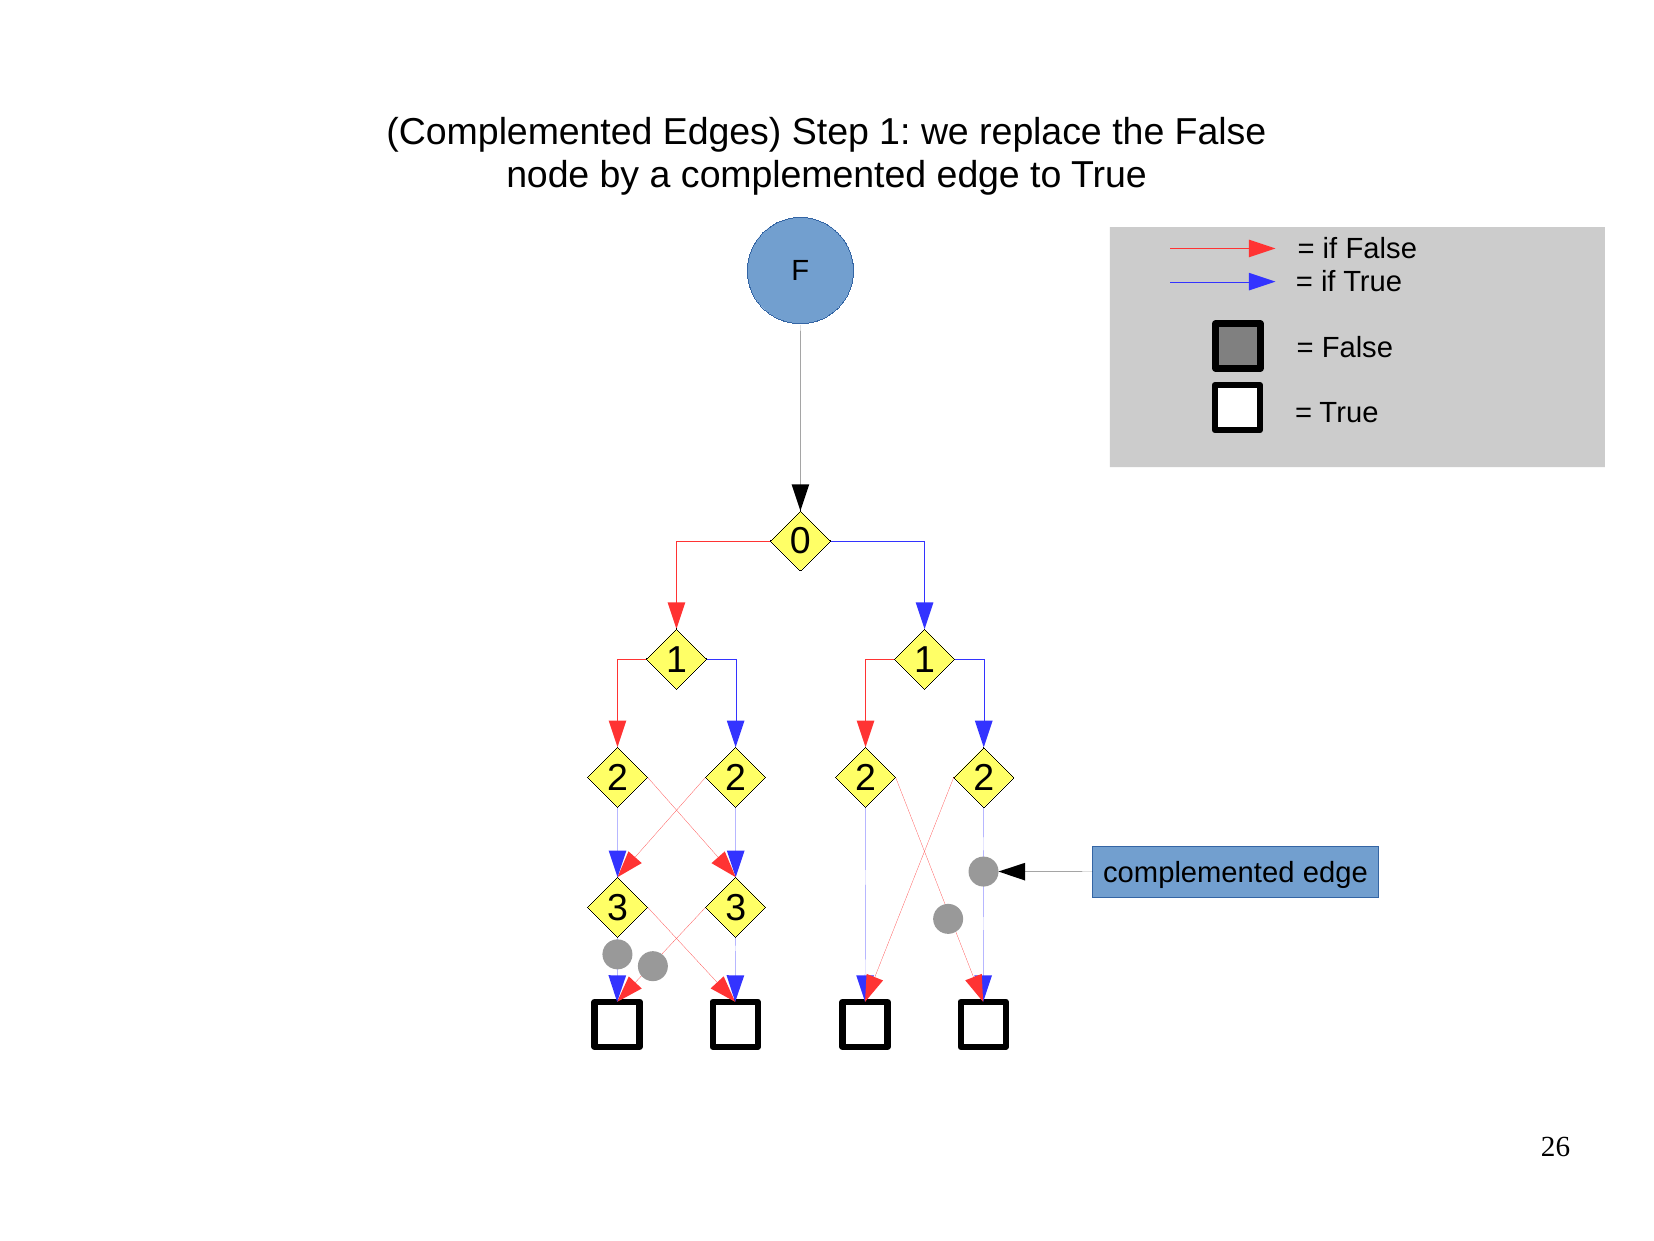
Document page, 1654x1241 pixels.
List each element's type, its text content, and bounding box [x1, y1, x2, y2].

title (Complemented Edges) Step 1: we replace the False node by a complemented edge to True [82, 49, 1571, 257]
text_box [842, 1001, 888, 1047]
text_box 0 [770, 510, 831, 571]
text_box [933, 903, 964, 934]
text_box 3 [705, 877, 766, 938]
text_box 2 [954, 747, 1014, 808]
text_box = if False = if True = False = True [1109, 227, 1605, 468]
text_box [602, 939, 633, 970]
text_box 1 [894, 629, 955, 690]
text_box [712, 1001, 758, 1047]
text_box 2 [705, 747, 766, 808]
text_box F [747, 217, 854, 324]
text_box [960, 1001, 1006, 1047]
text_box 3 [587, 877, 648, 938]
text_box [1215, 385, 1261, 431]
text_box [637, 951, 668, 982]
text_box [968, 856, 999, 887]
text_box [1215, 323, 1261, 369]
text_box 2 [835, 747, 896, 808]
text_box [594, 1001, 640, 1047]
text_box 1 [646, 628, 707, 690]
text_box complemented edge [1092, 846, 1379, 898]
text_box 2 [587, 747, 648, 808]
